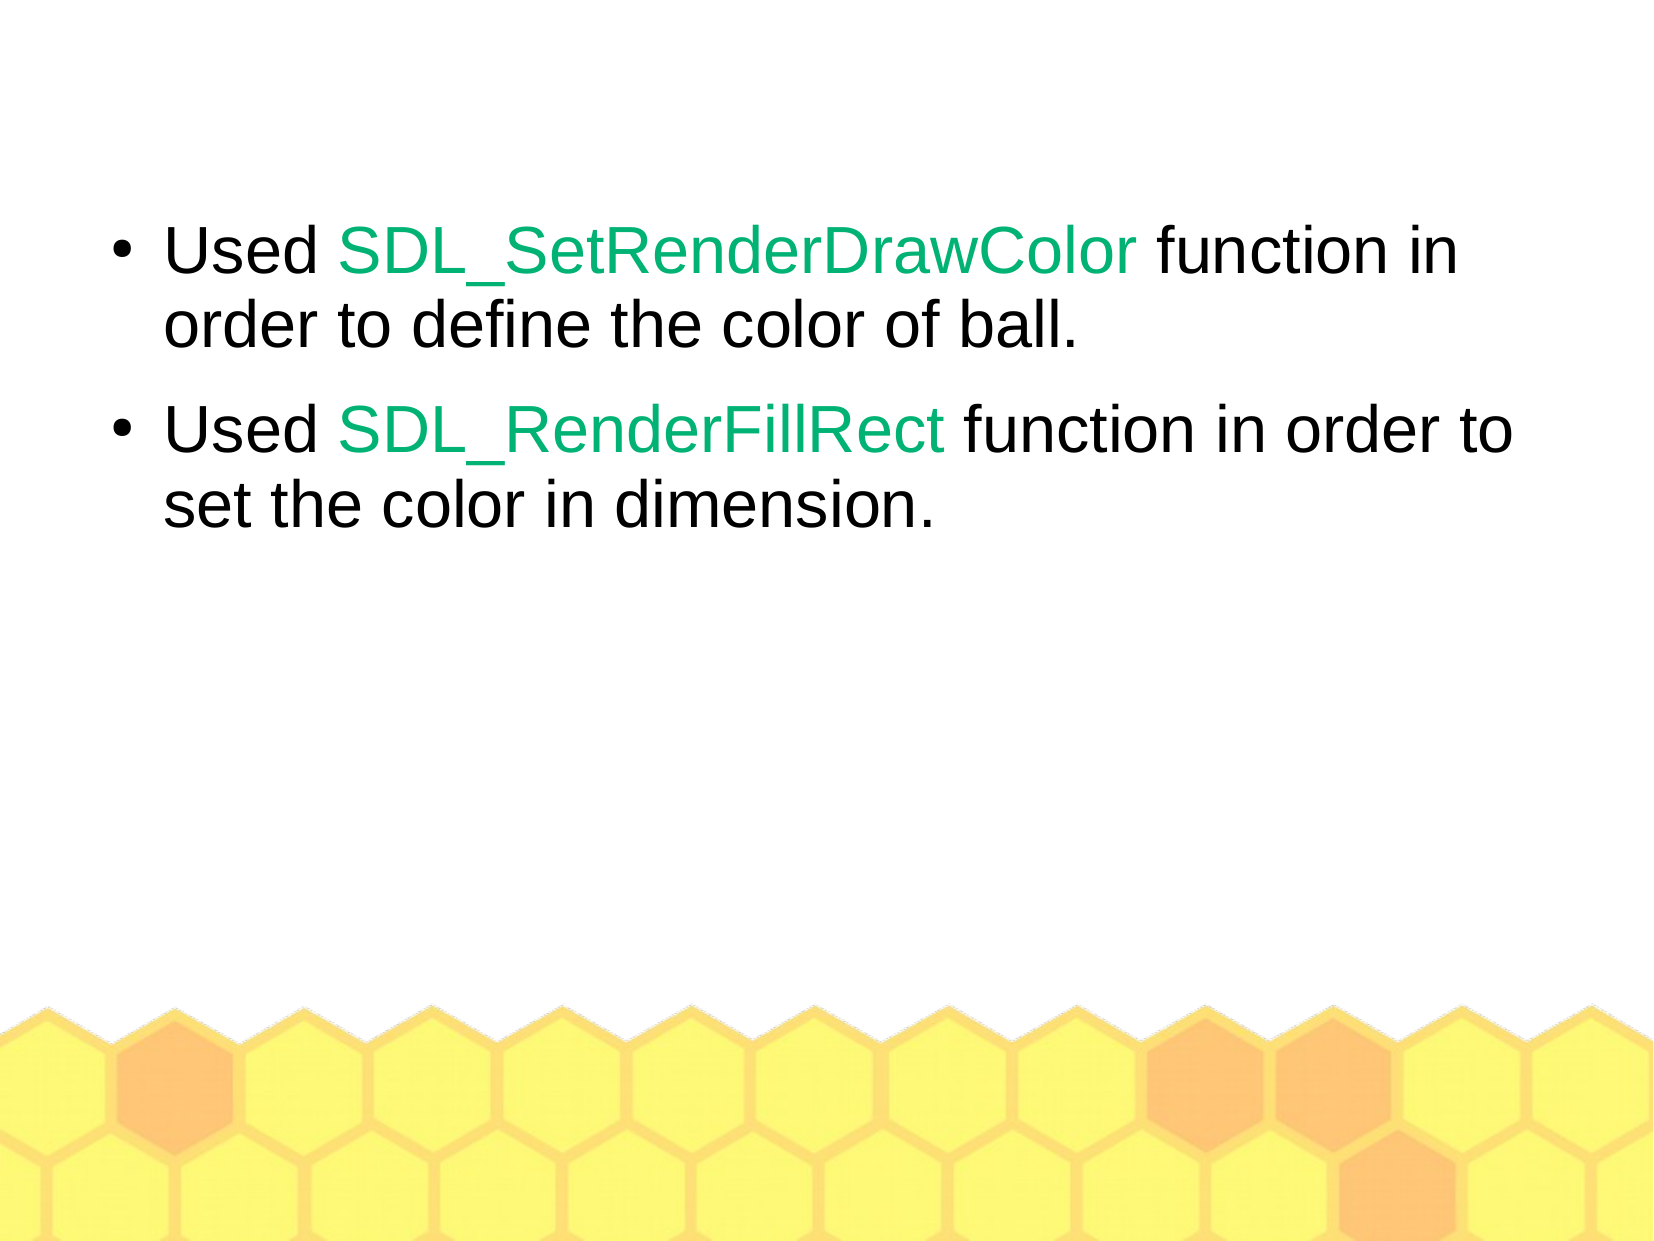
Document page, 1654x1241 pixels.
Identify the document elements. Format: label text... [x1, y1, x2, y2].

list Used SDL_SetRenderDrawColor function in order to define the color of ball. Used SDL_RenderFillRect function in order to set the color in dimension. [92, 212, 1581, 933]
picture [0, 1001, 1654, 1241]
